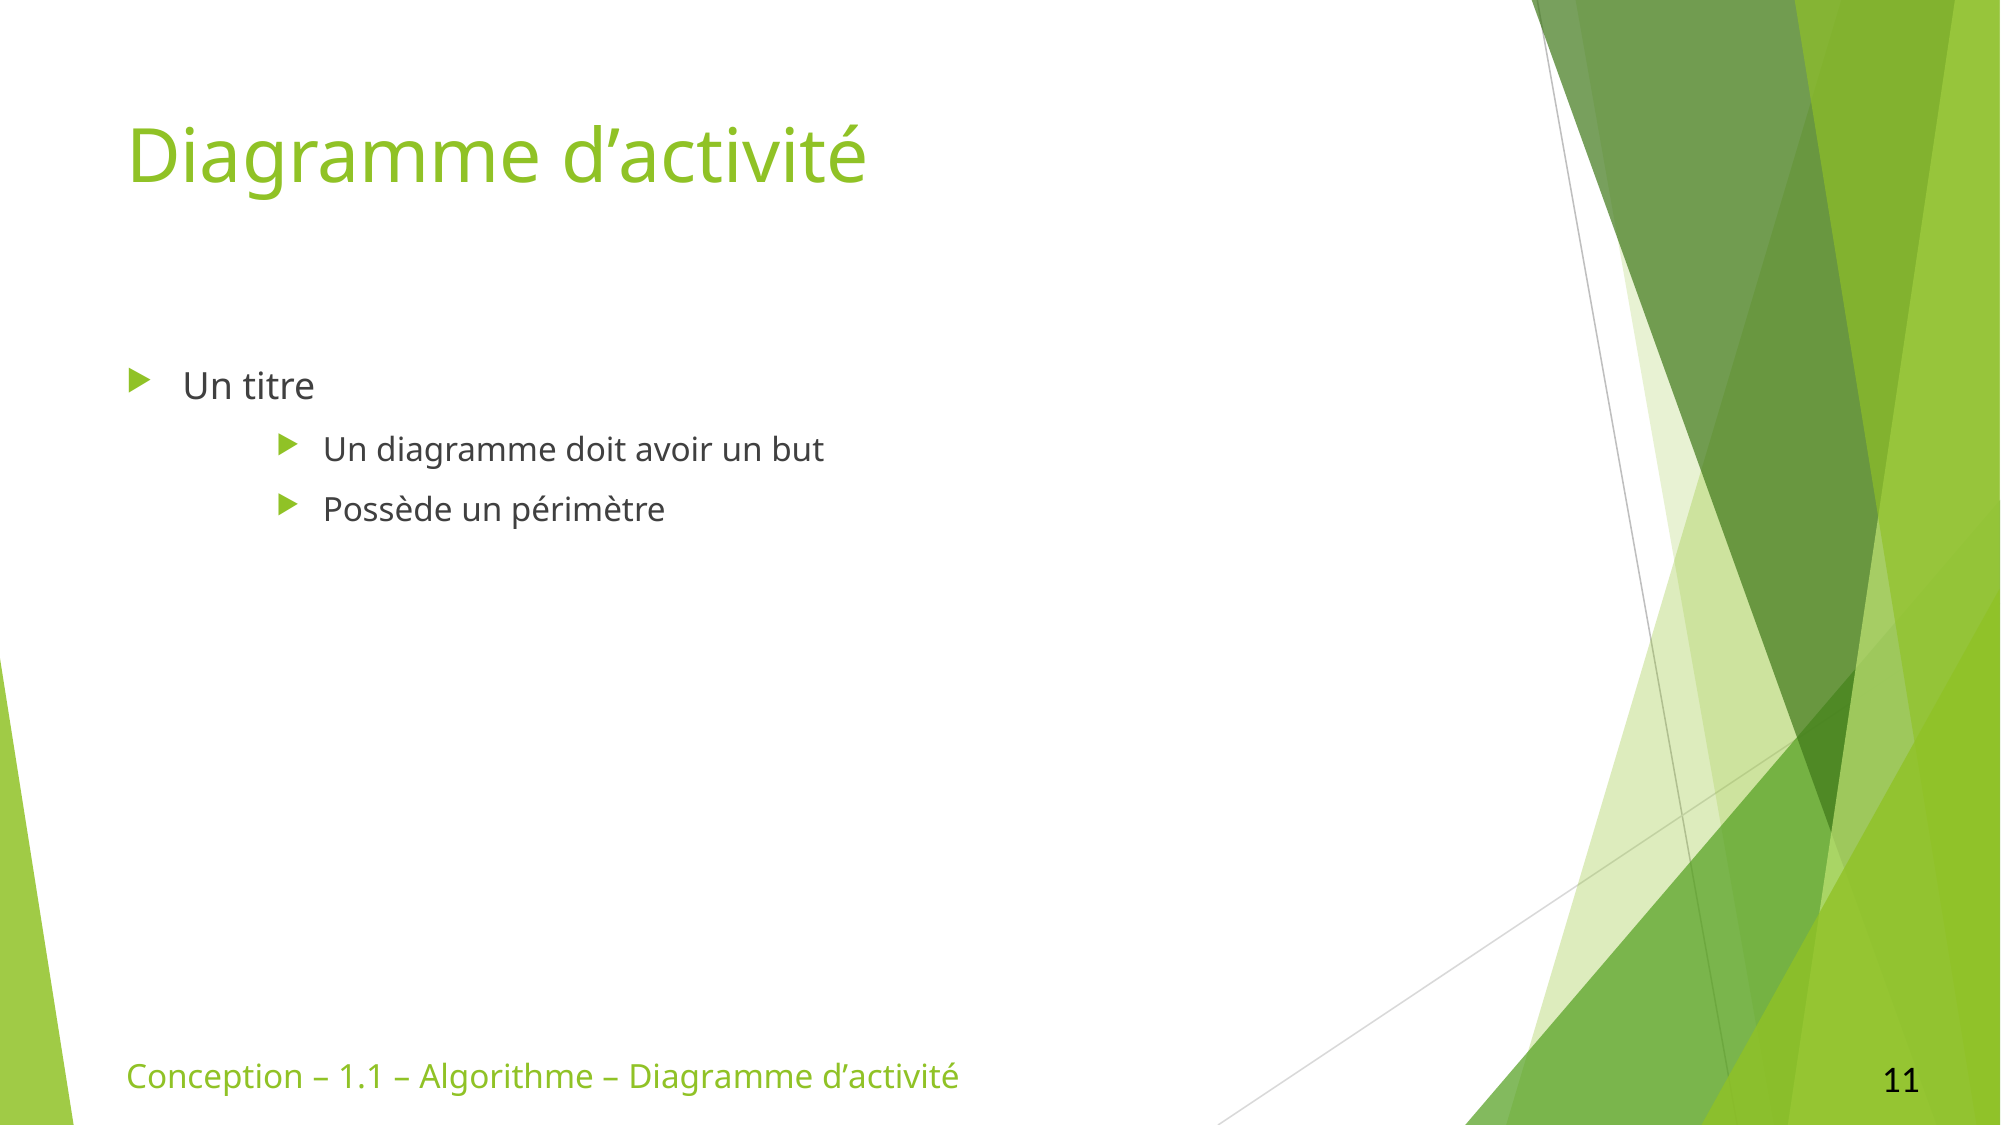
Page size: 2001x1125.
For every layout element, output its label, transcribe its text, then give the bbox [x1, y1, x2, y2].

text_box [1866, 1047, 1979, 1108]
list Un titre Un diagramme doit avoir un but Possède un périmètre [111, 354, 1522, 749]
title Diagramme d’activité [111, 99, 1522, 317]
text_box Conception – 1.1 – Algorithme – Diagramme d’activité [111, 1047, 1094, 1109]
